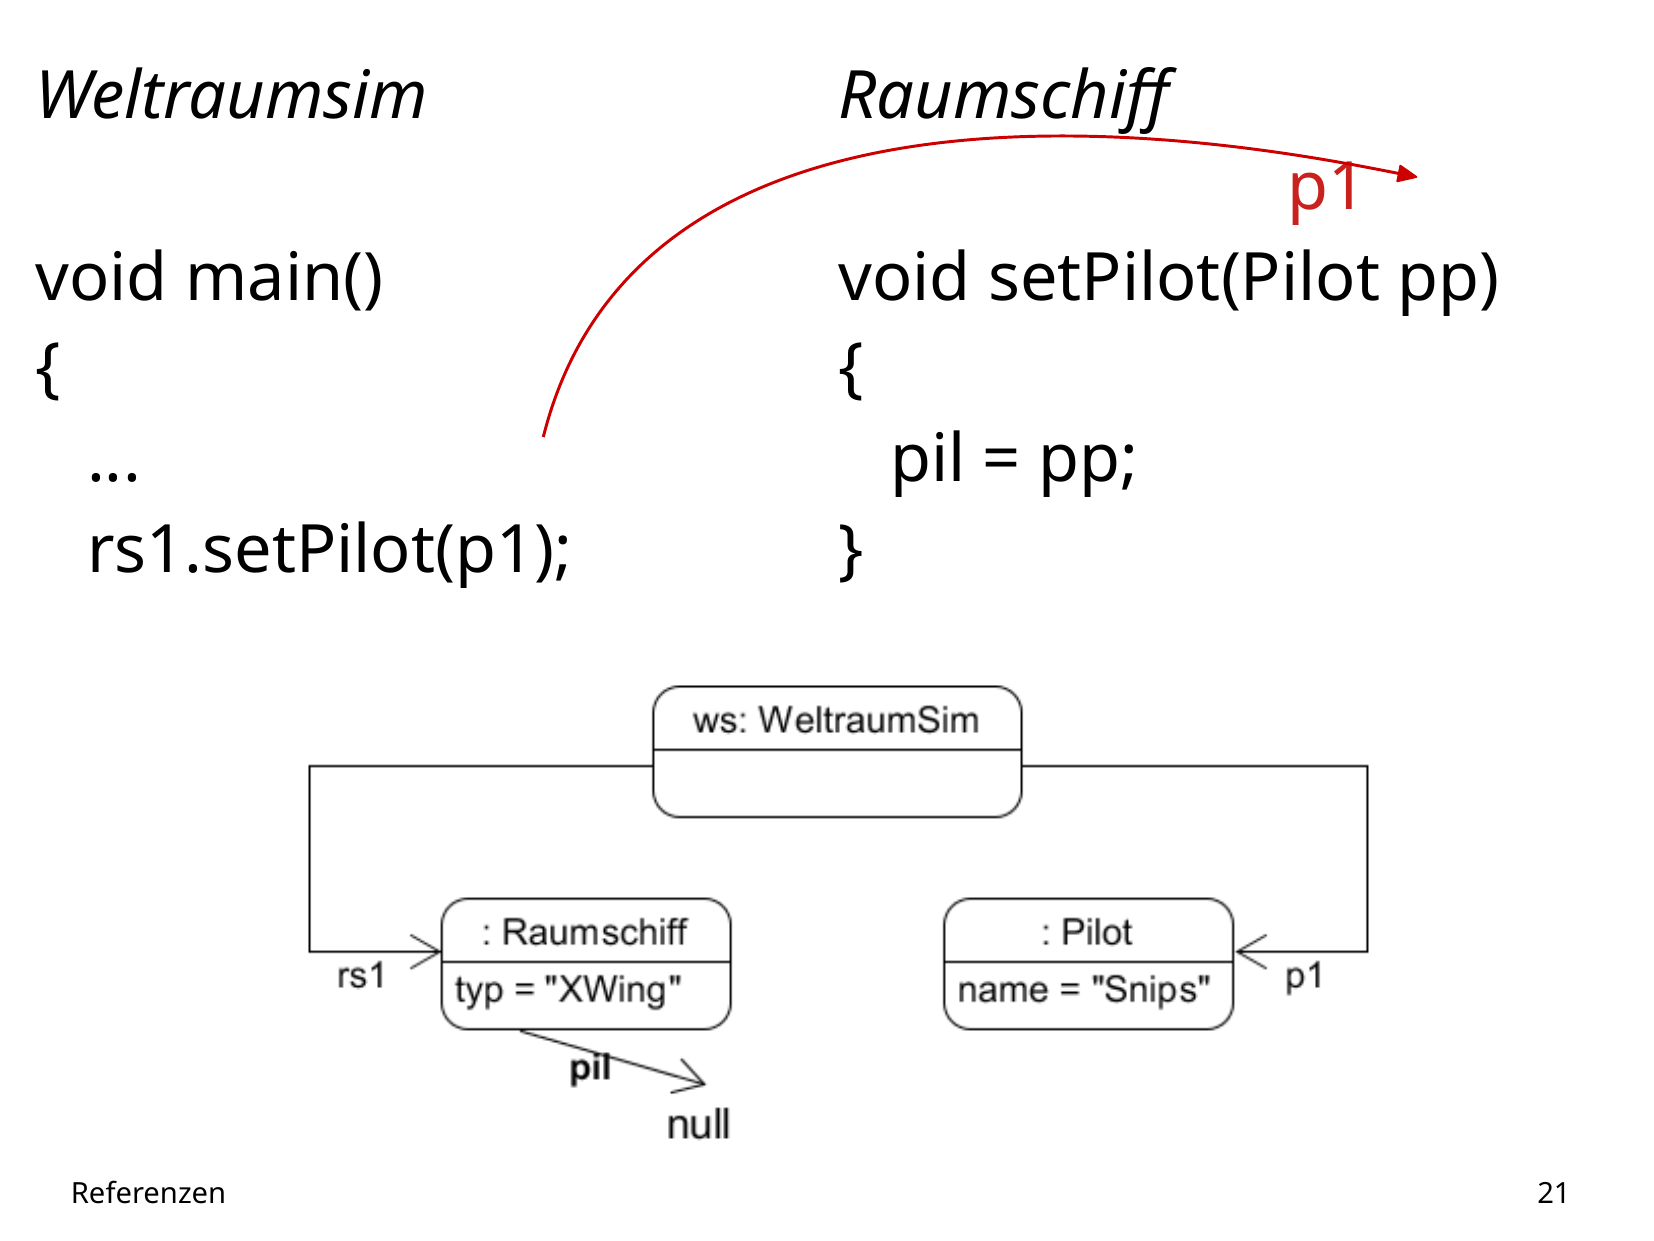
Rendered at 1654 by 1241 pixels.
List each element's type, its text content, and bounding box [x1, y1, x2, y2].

list Weltraumsim void main() { ... rs1.setPilot(p1); [35, 47, 745, 615]
list Raumschiff p1 void setPilot(Pilot pp) { pil = pp; } [838, 47, 1630, 615]
picture [307, 684, 1371, 1143]
